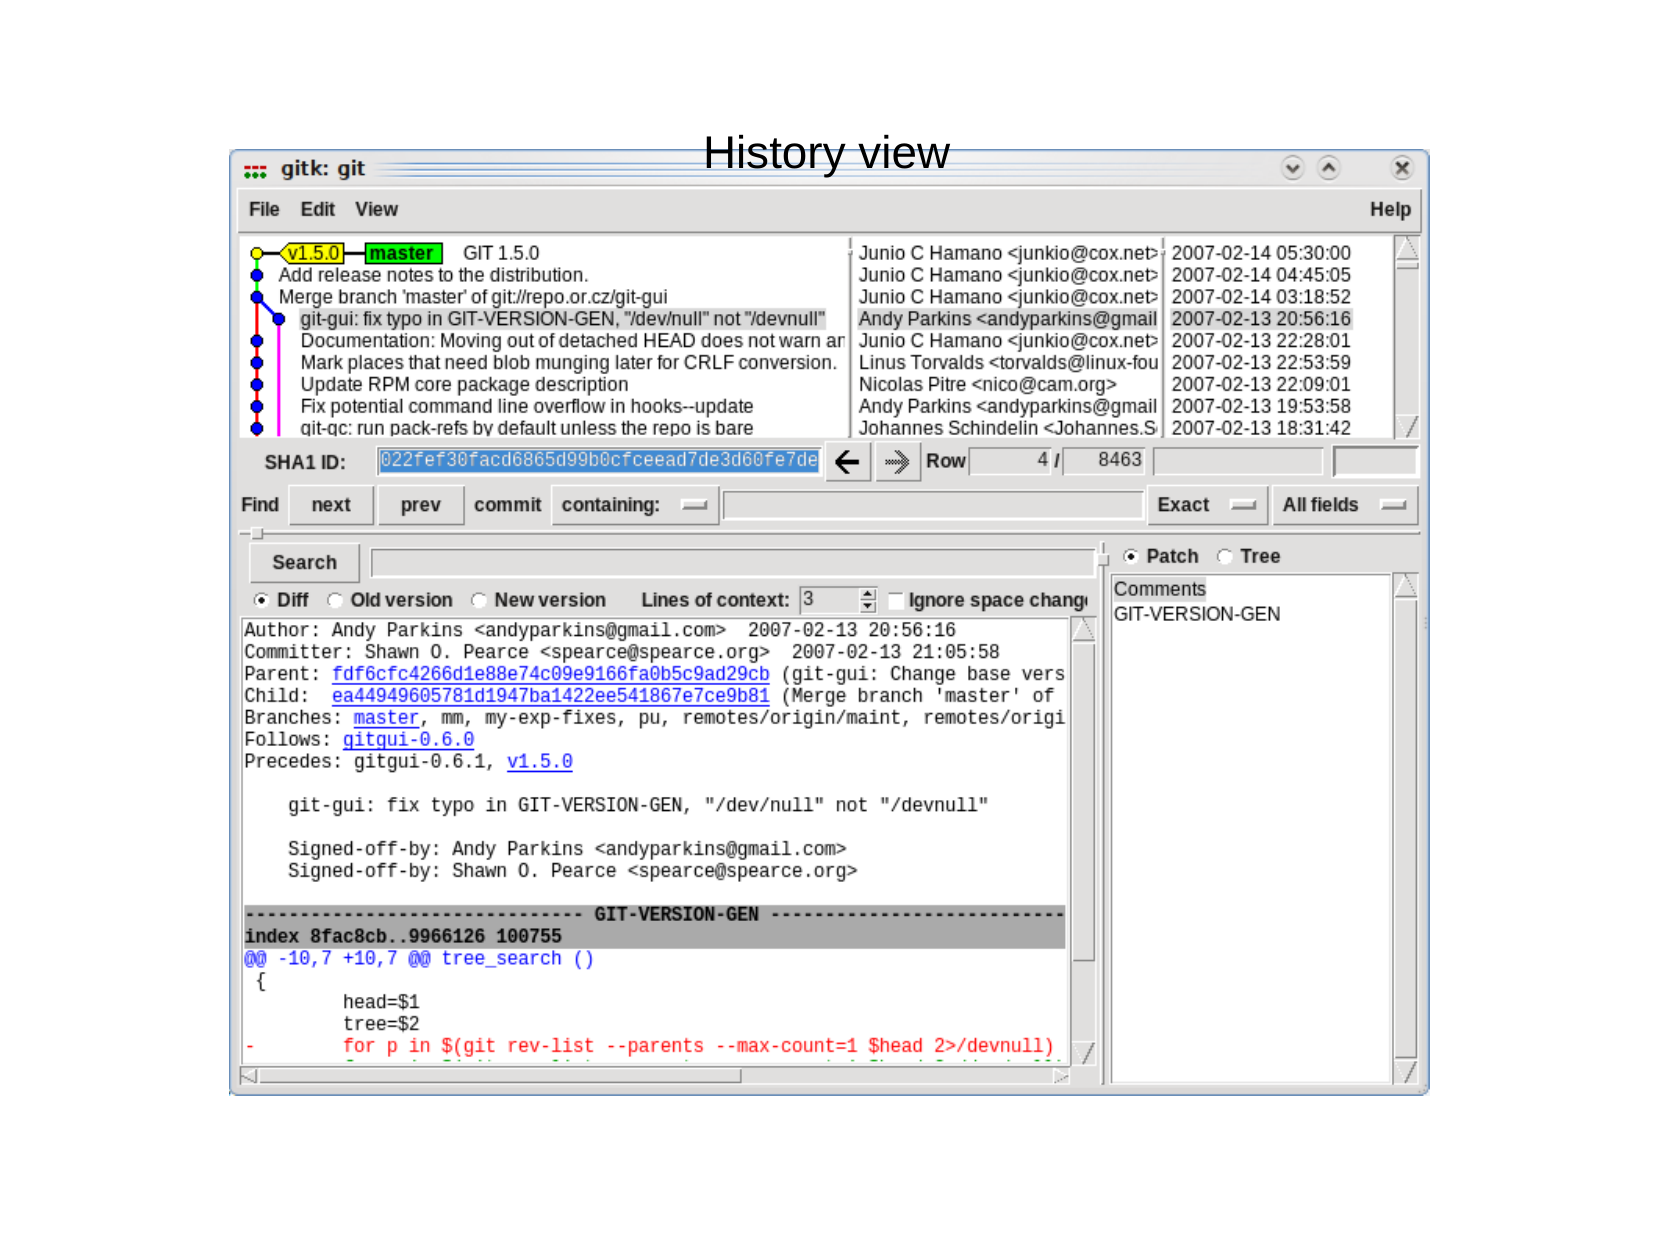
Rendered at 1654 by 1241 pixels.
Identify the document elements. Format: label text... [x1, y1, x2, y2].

title History view [82, 56, 1571, 250]
picture [229, 250, 1430, 1096]
